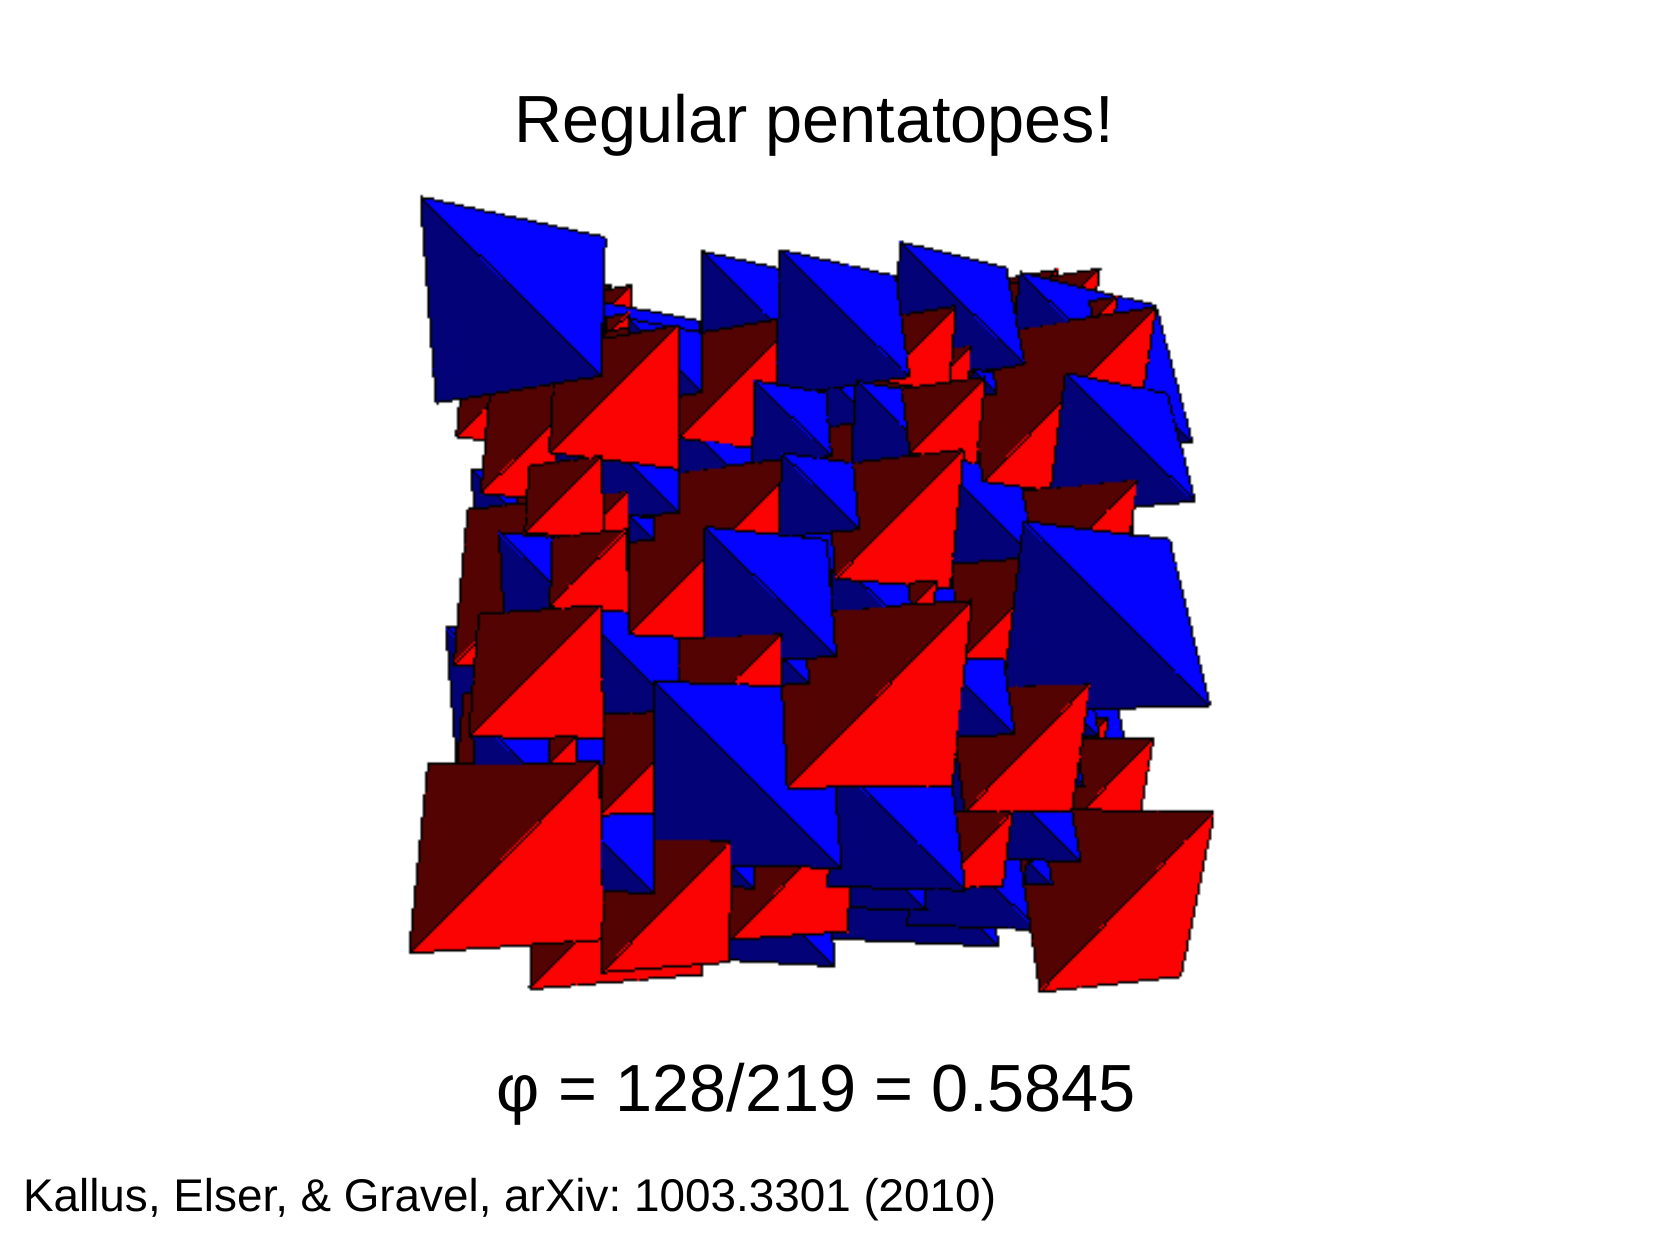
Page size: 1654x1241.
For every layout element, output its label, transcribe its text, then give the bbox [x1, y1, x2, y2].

text_box Kallus, Elser, & Gravel, arXiv: 1003.3301 (2010) [8, 1162, 1025, 1229]
text_box Regular pentatopes! [499, 75, 1132, 165]
picture [387, 173, 1237, 1016]
text_box φ = 128/219 = 0.5845 [481, 1043, 1154, 1134]
